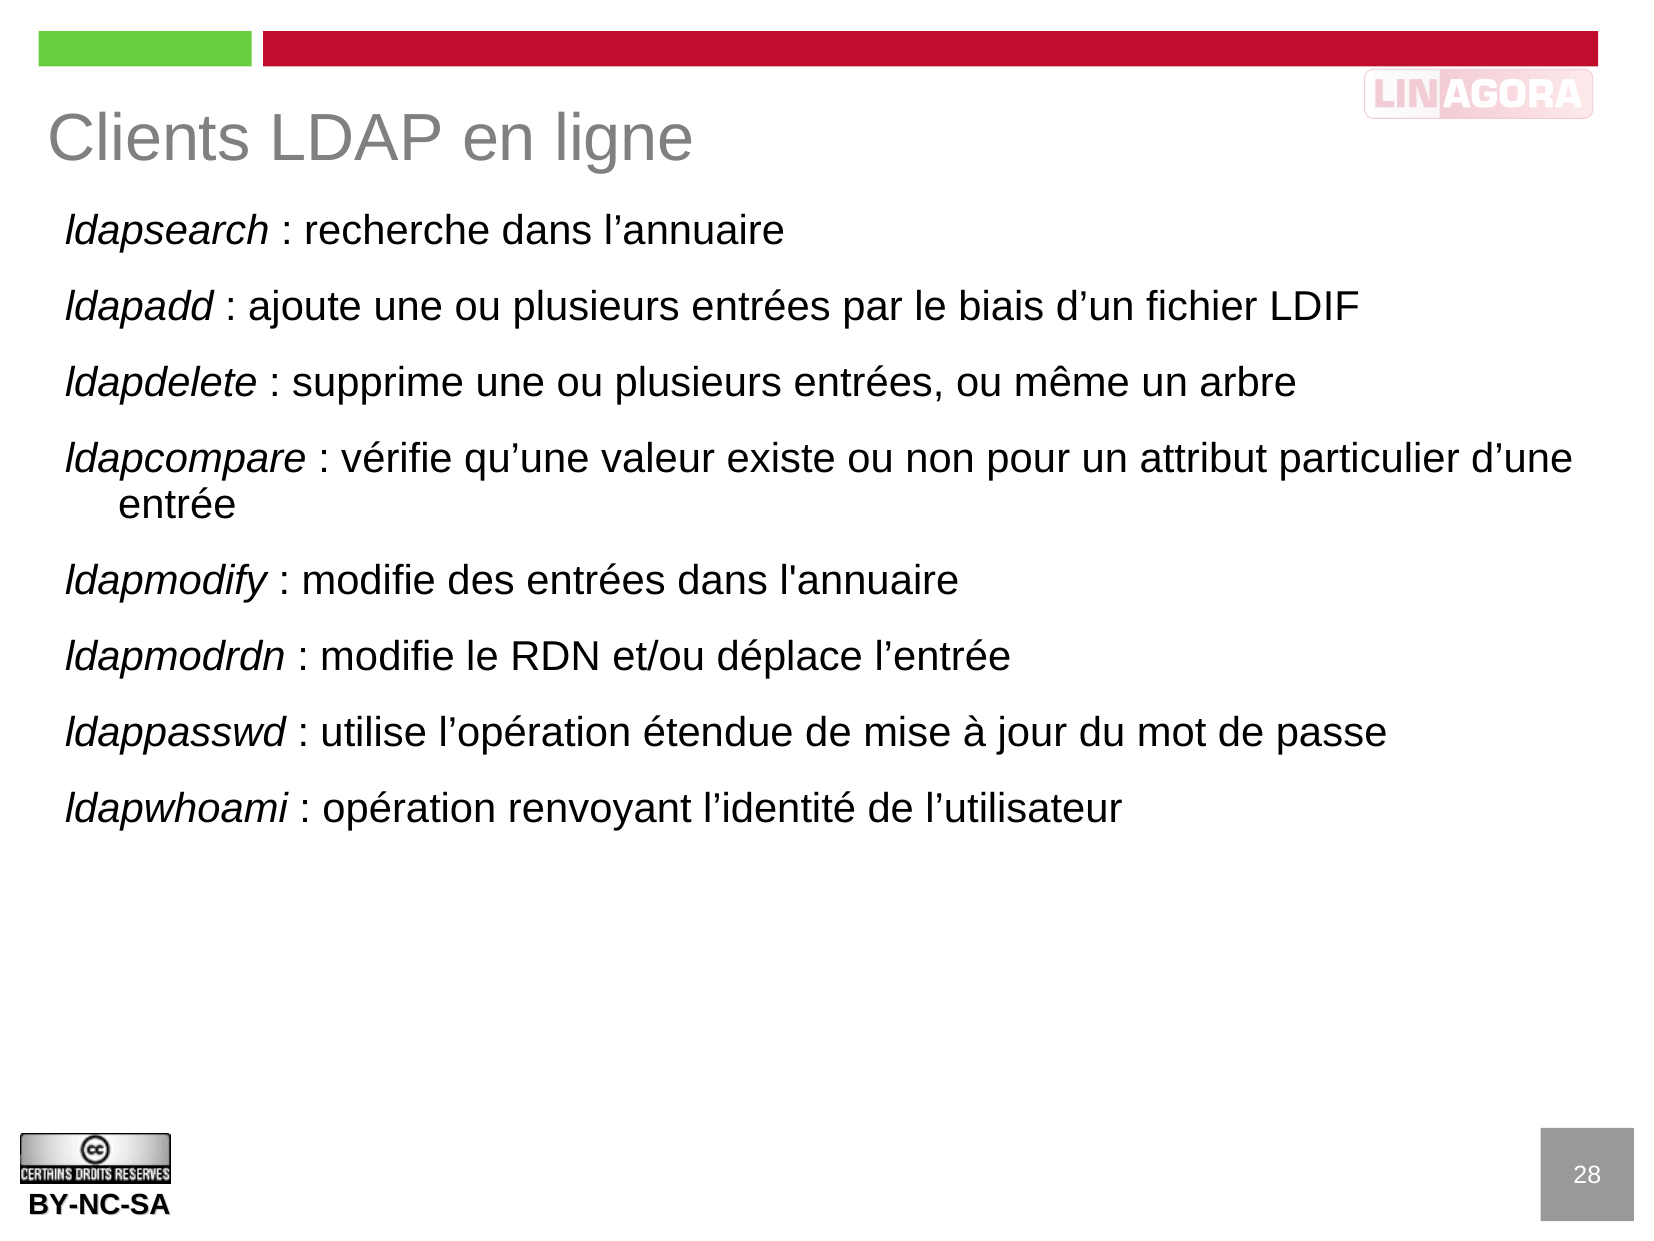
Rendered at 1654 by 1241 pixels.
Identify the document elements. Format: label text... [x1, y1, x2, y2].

title Clients LDAP en ligne [47, 97, 1447, 178]
list ldapsearch : recherche dans l’annuaire ldapadd : ajoute une ou plusieurs entrées par le biais d’un fichier LDIF ldapdelete : supprime une ou plusieurs entrées, ou même un arbre ldapcompare : vérifie qu’une valeur existe ou non pour un attribut particulier d’une entrée ldapmodify : modifie des entrées dans l'annuaire ldapmodrdn : modifie le RDN et/ou déplace l’entrée ldappasswd : utilise l’opération étendue de mise à jour du mot de passe ldapwhoami : opération renvoyant l’identité de l’utilisateur [47, 206, 1625, 1093]
picture [20, 1133, 171, 1184]
